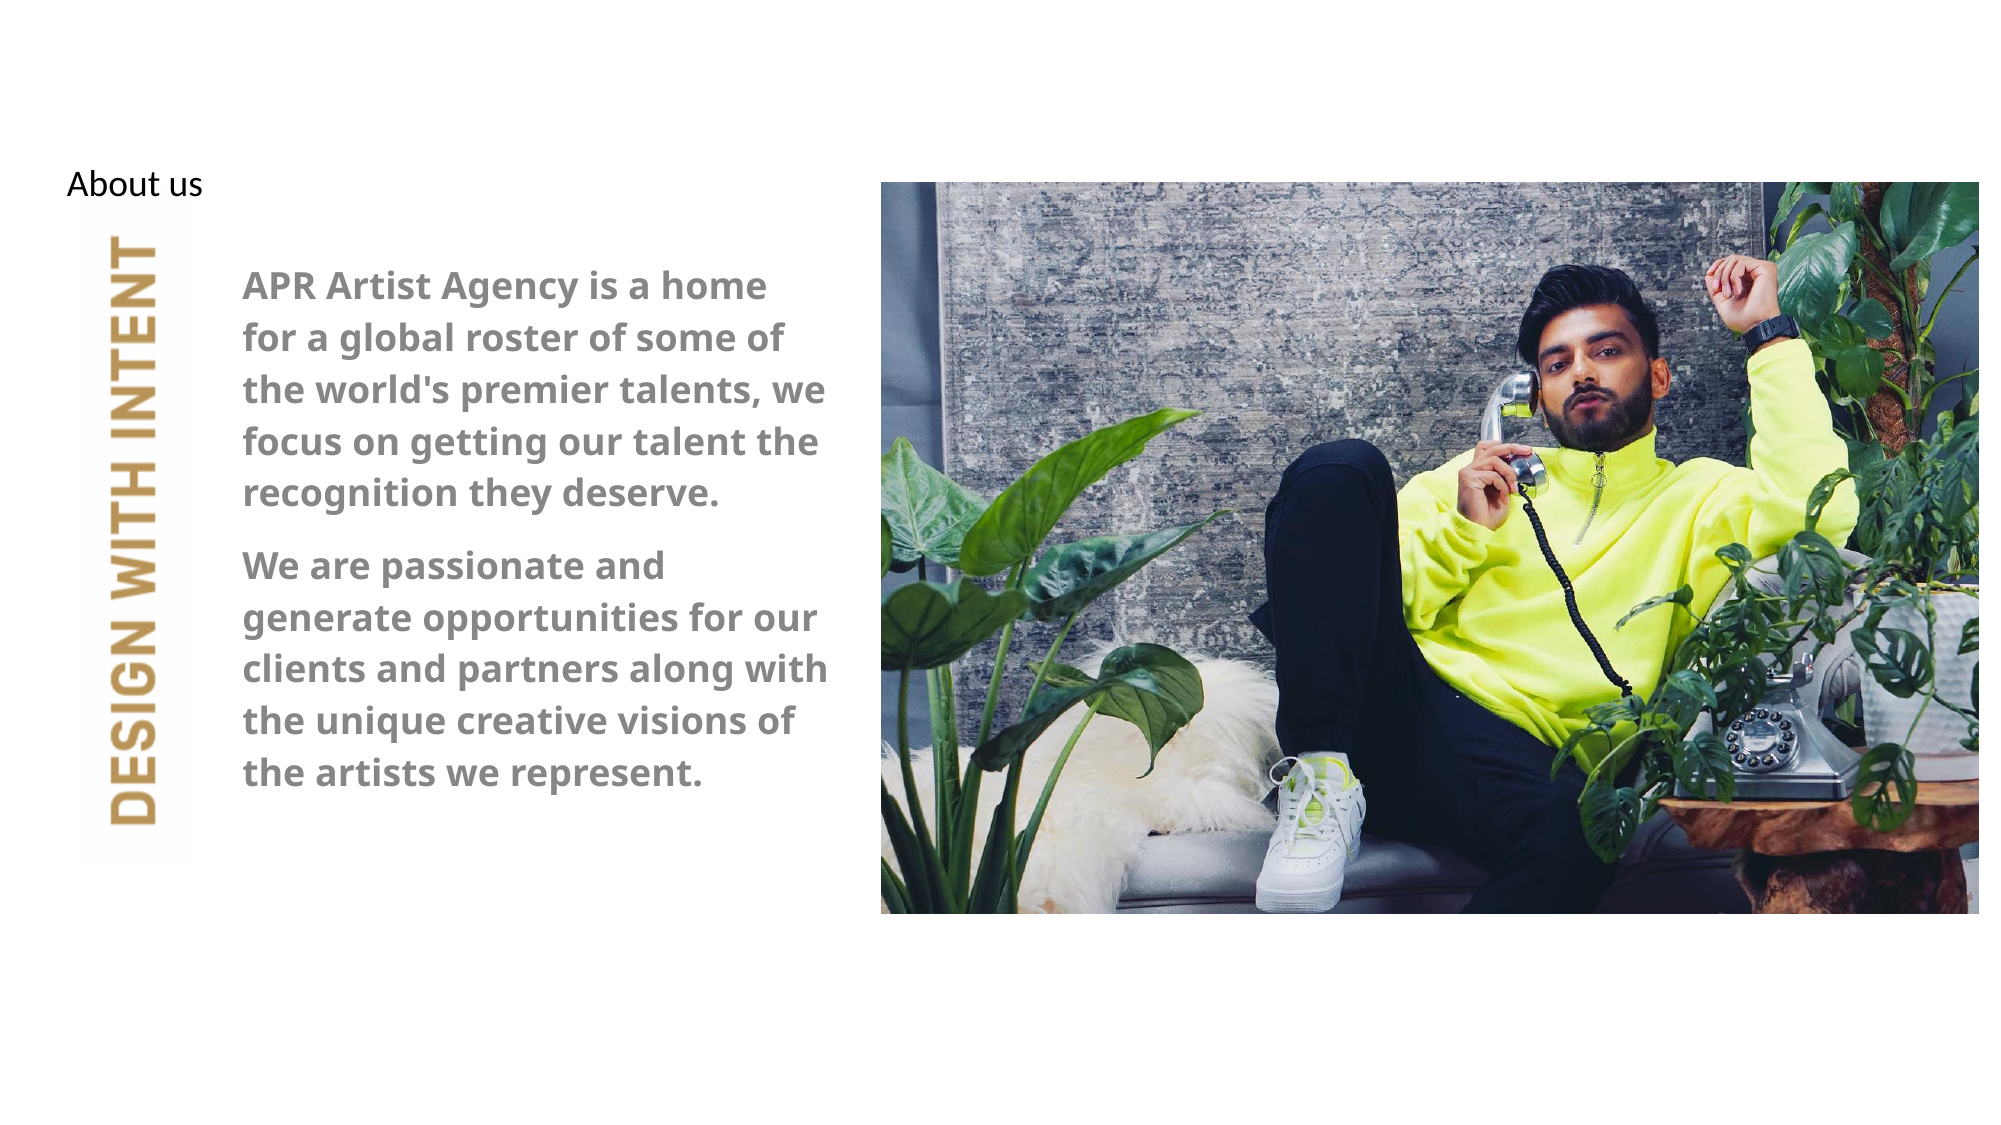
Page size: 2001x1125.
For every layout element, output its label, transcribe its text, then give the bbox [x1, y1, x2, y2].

picture [79, 213, 193, 869]
text_box About us [51, 151, 221, 213]
text_box APR Artist Agency is a home for a global roster of some of the world's premier talents, we focus on getting our talent the recognition they deserve. We are passionate and generate opportunities for our clients and partners along with the unique creative visions of the artists we represent. [227, 182, 847, 881]
picture [881, 182, 1979, 914]
